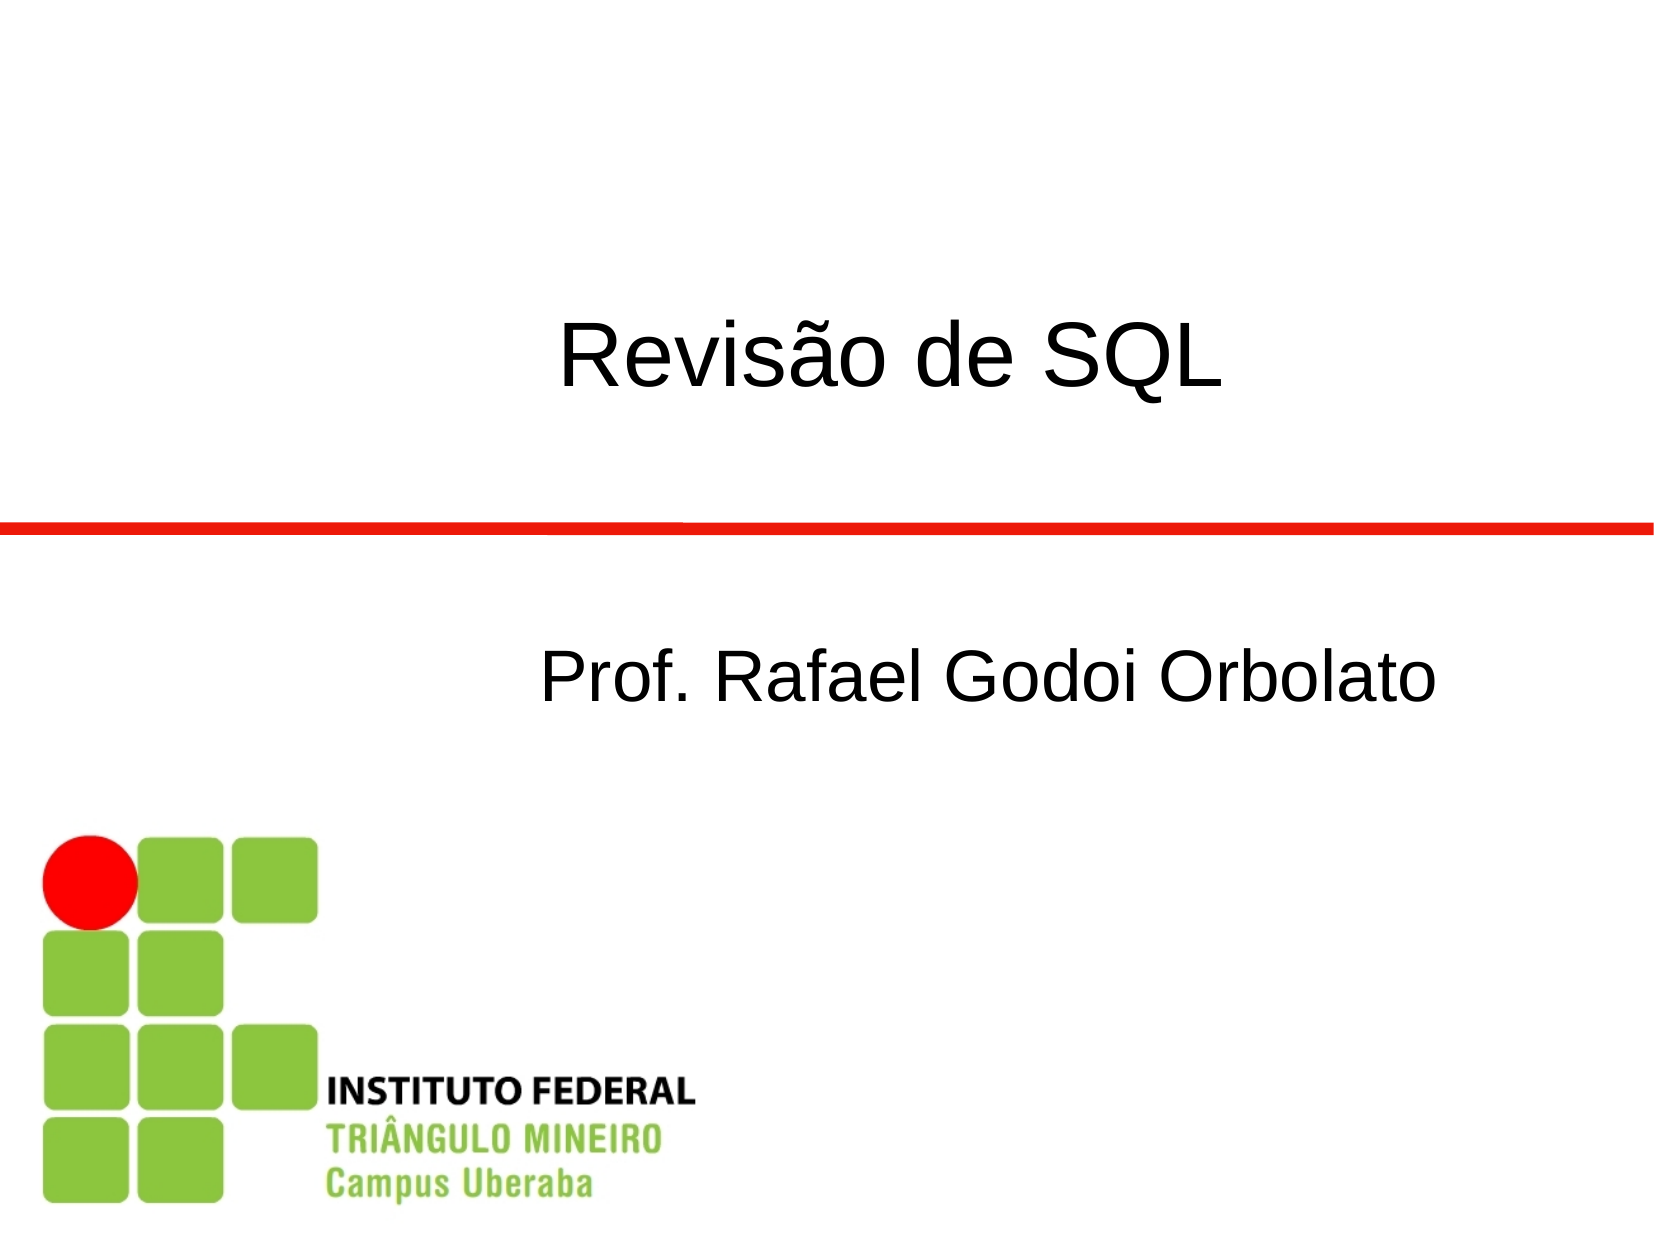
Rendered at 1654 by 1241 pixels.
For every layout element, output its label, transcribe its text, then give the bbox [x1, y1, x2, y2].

picture [0, 799, 736, 1241]
text_box Prof. Rafael Godoi Orbolato [410, 620, 1568, 938]
text_box Revisão de SQL [162, 216, 1622, 483]
